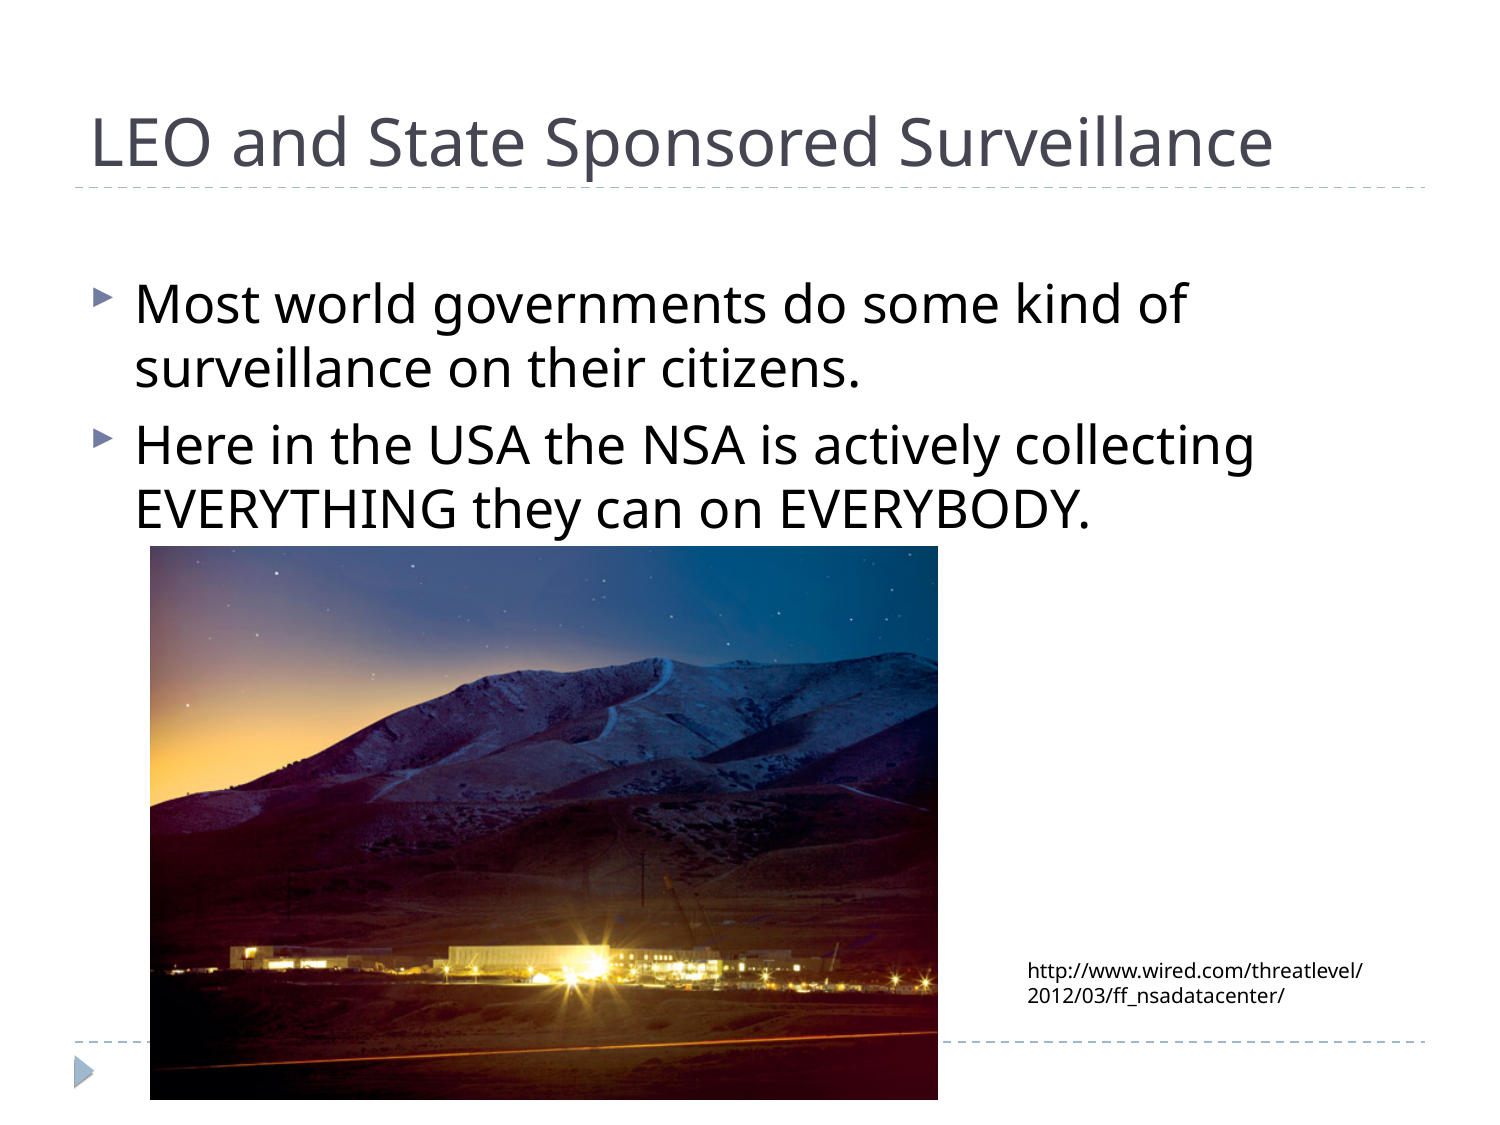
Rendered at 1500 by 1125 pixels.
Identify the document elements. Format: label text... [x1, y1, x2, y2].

text_box http://www.wired.com/threatlevel/2012/03/ff_nsadatacenter/ [1012, 949, 1438, 1015]
picture [150, 546, 938, 1100]
list Most world governments do some kind of surveillance on their citizens. Here in the USA the NSA is actively collecting EVERYTHING they can on EVERYBODY. [75, 262, 1425, 550]
title LEO and State Sponsored Surveillance [75, 24, 1425, 188]
